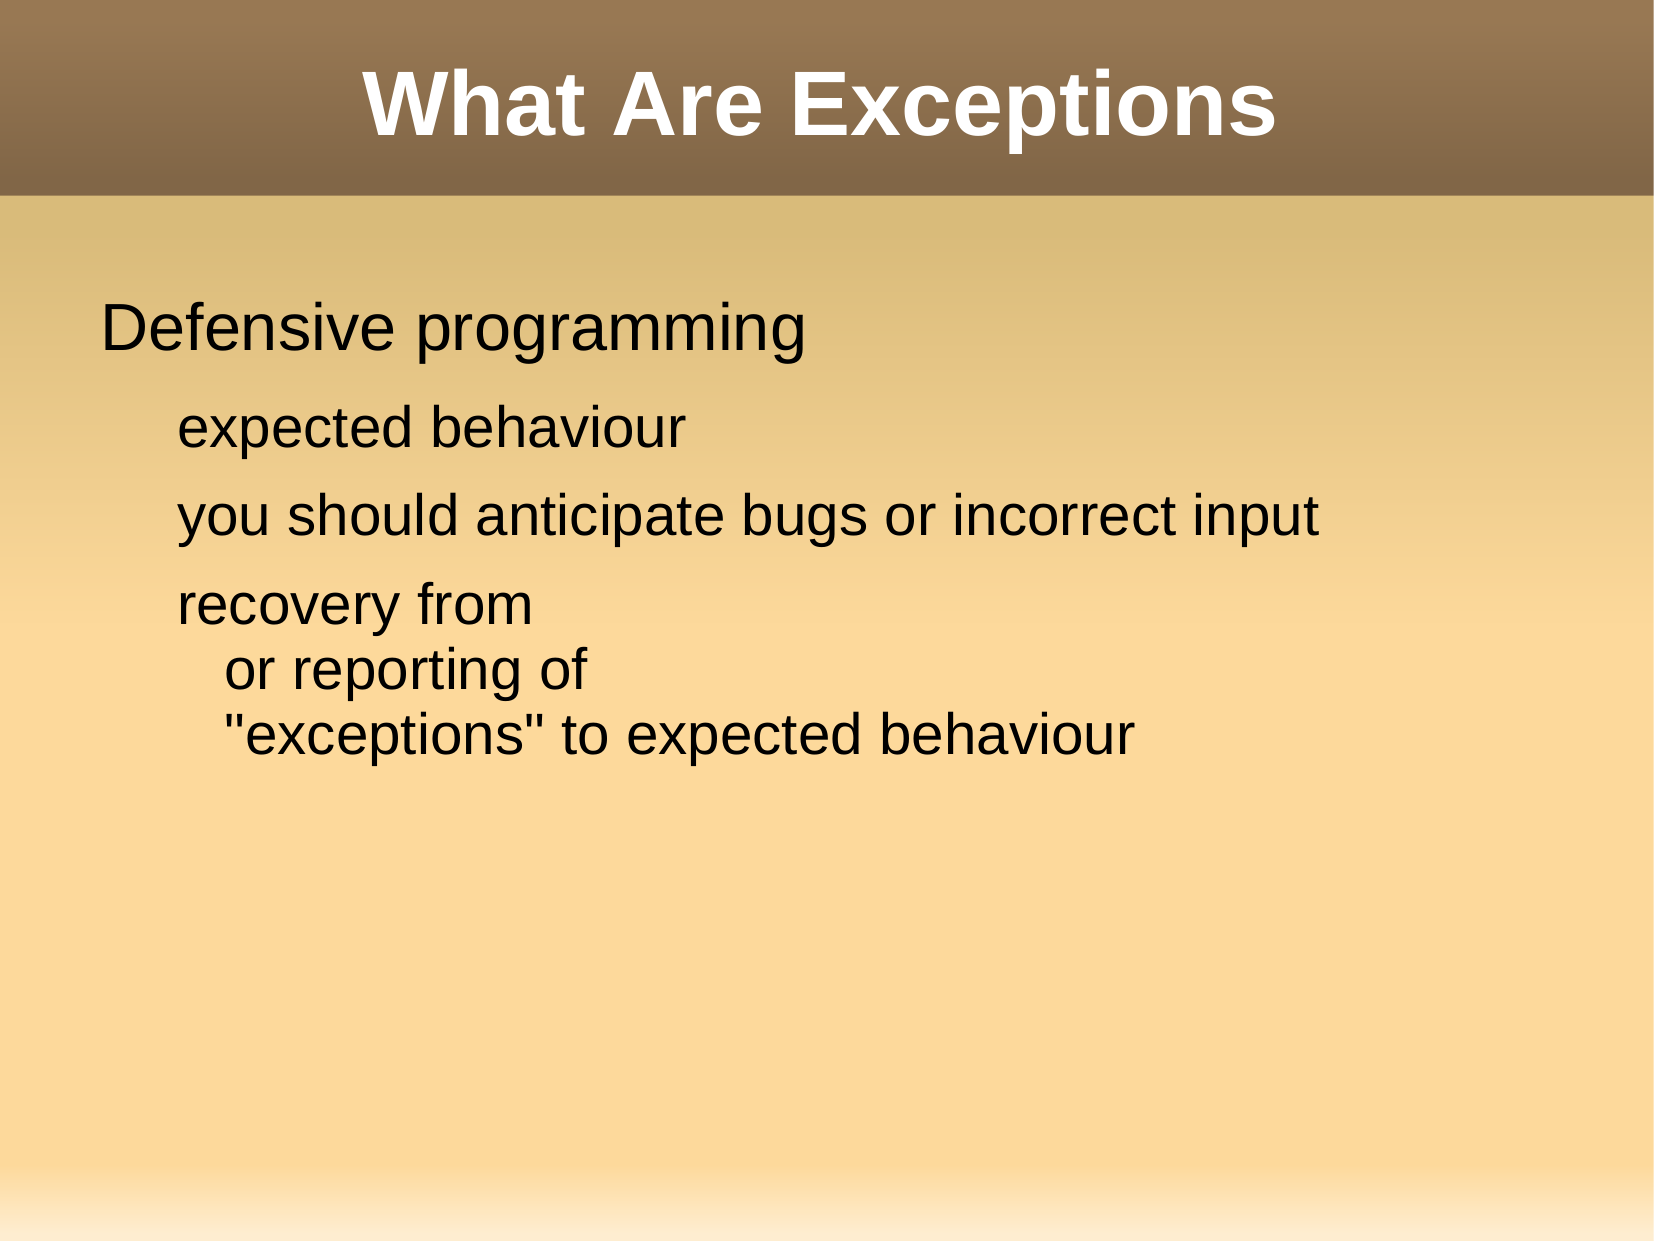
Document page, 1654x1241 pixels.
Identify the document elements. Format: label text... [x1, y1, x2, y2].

picture [0, 0, 1654, 1241]
title What Are Exceptions [76, 7, 1565, 200]
list Defensive programming expected behaviour you should anticipate bugs or incorrect input recovery from or reporting of "exceptions" to expected behaviour [82, 290, 1571, 1109]
